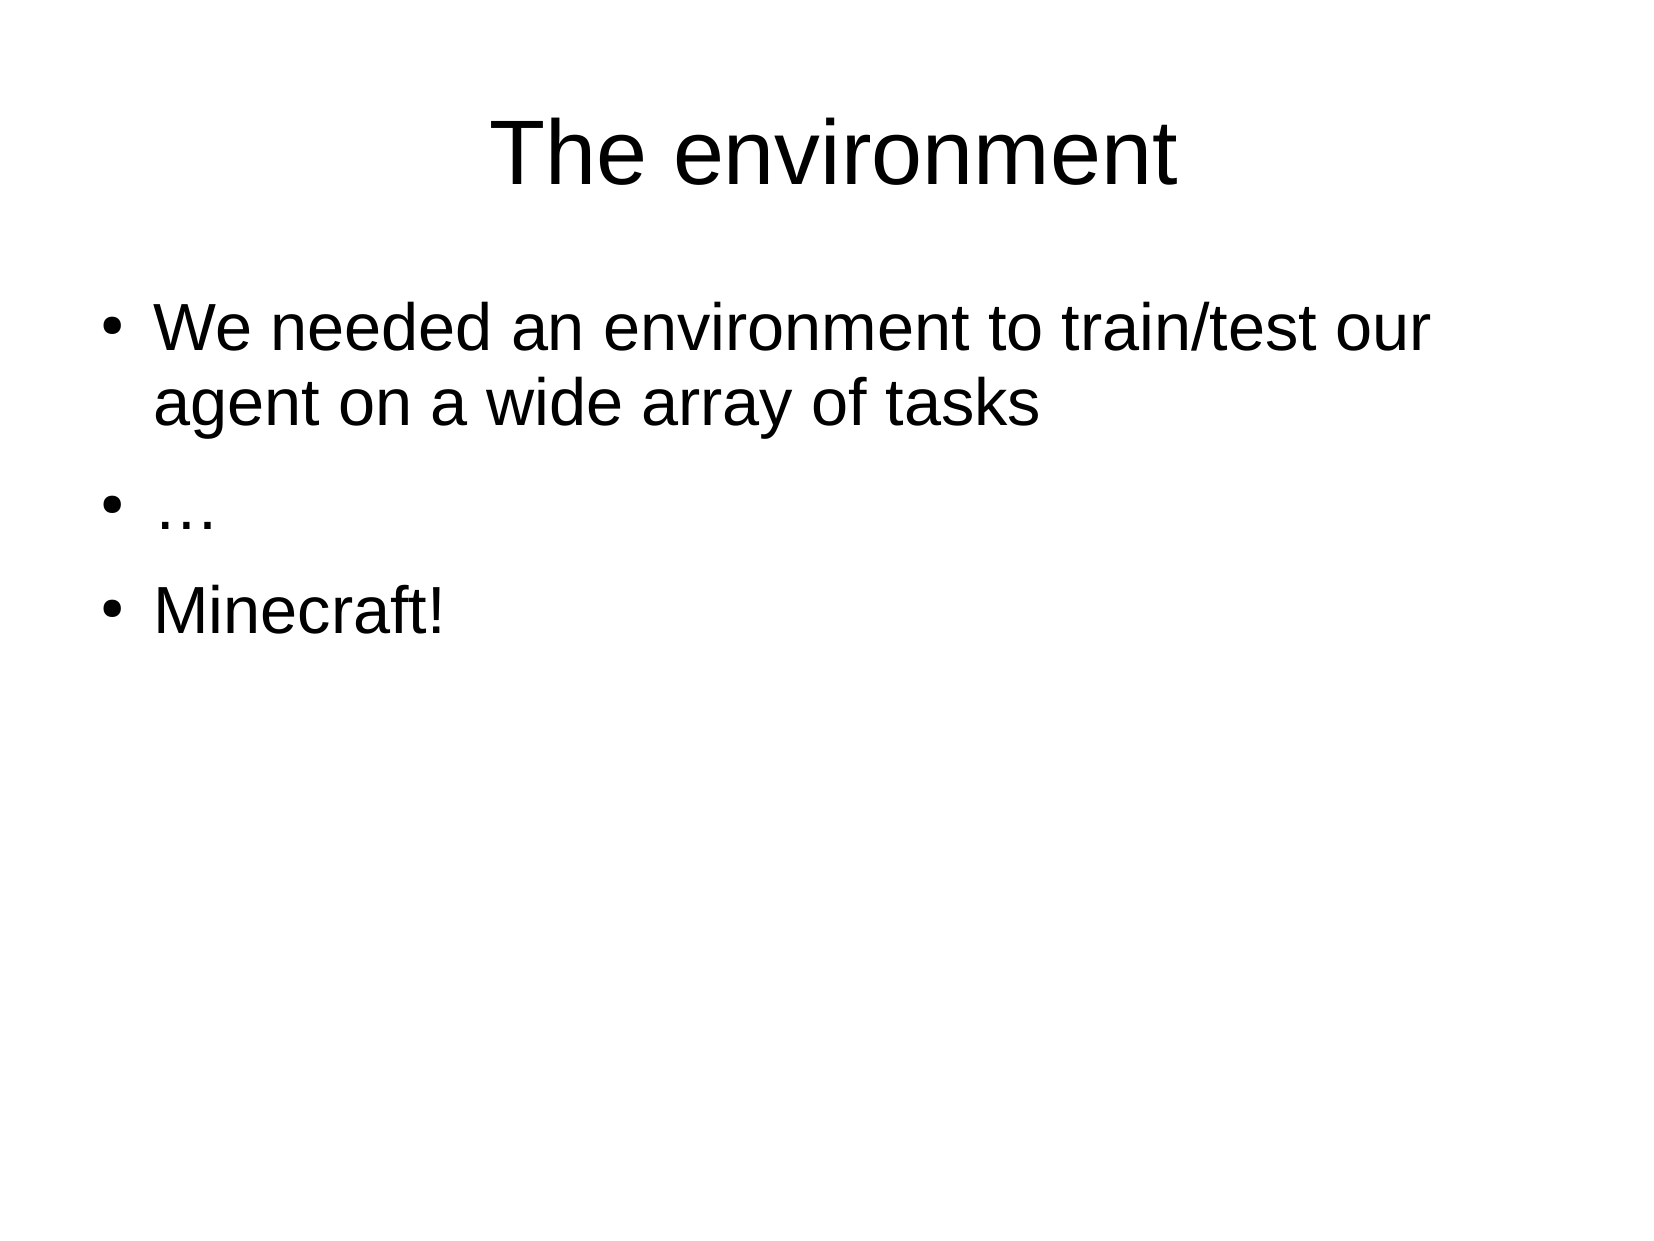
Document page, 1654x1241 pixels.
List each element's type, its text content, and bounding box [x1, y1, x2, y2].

list We needed an environment to train/test our agent on a wide array of tasks … Minecraft! [82, 290, 1571, 1010]
title The environment [90, 49, 1579, 257]
